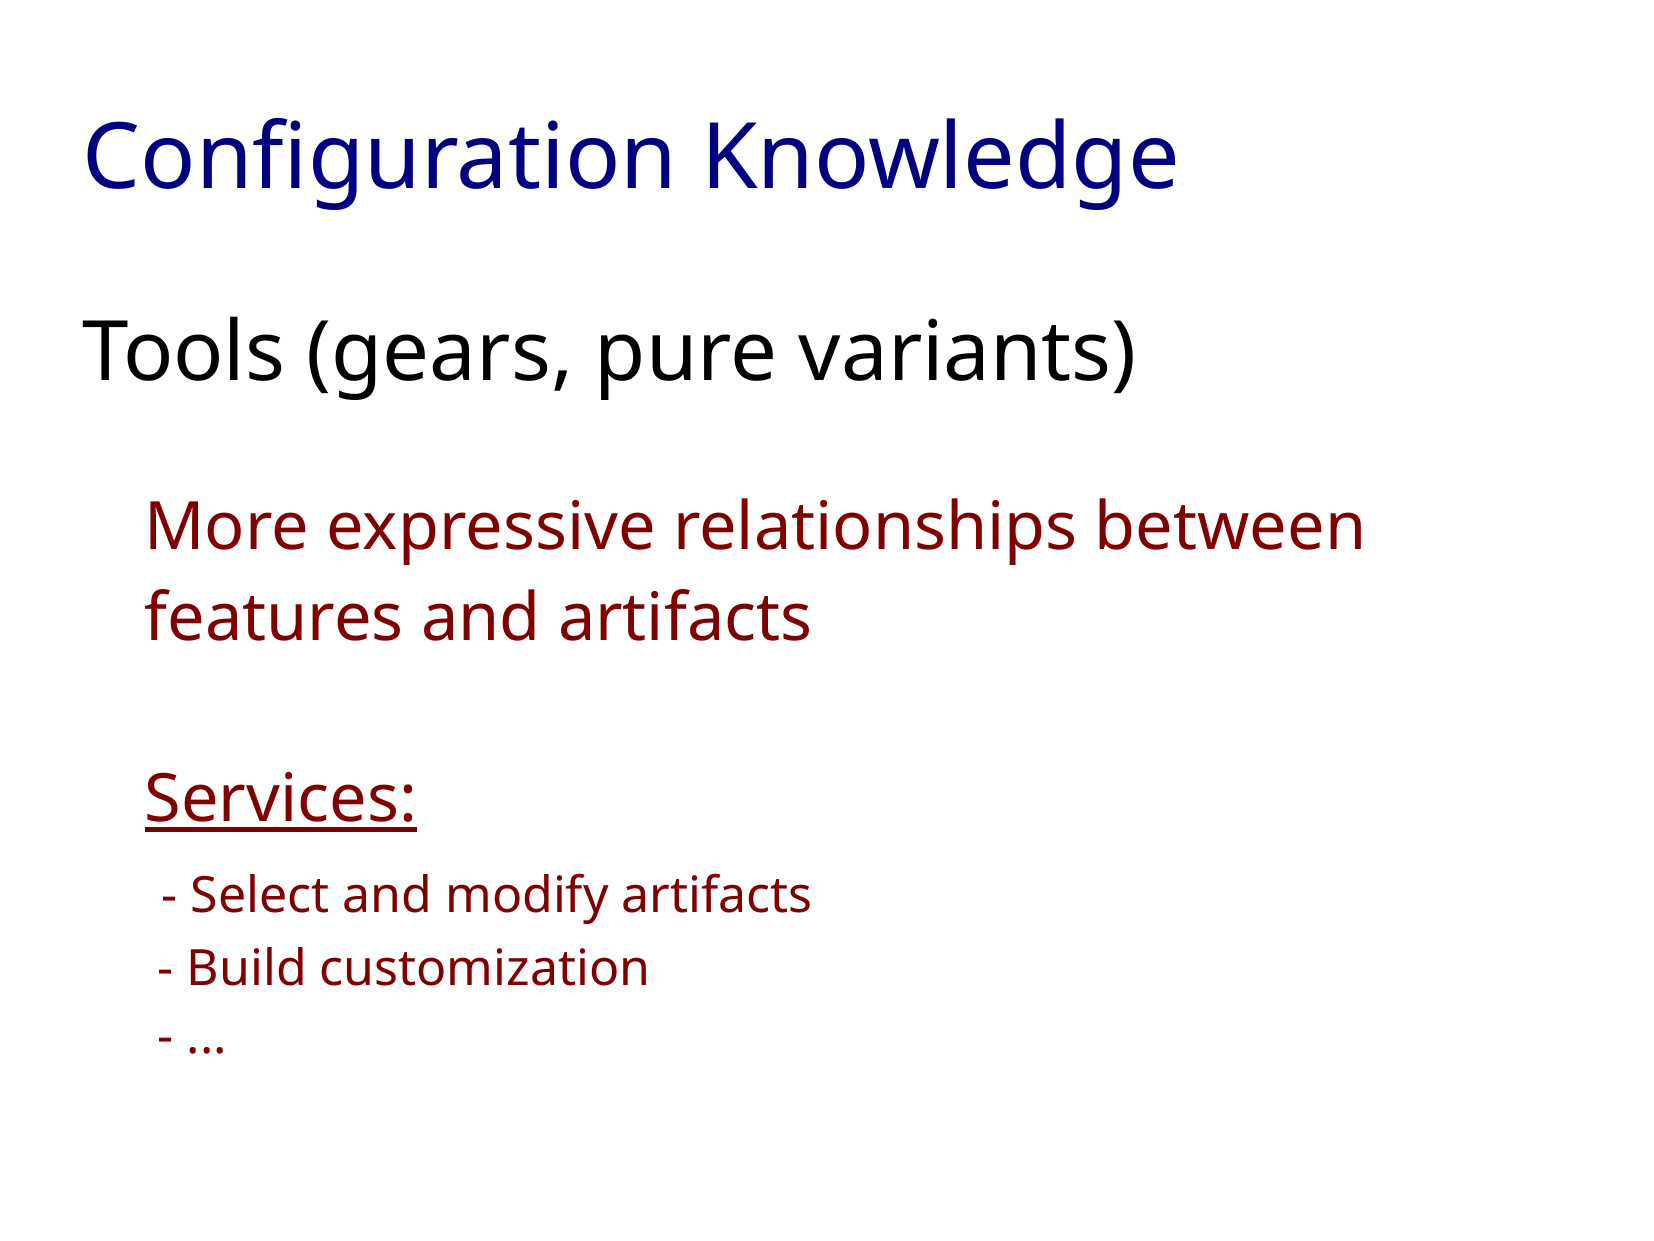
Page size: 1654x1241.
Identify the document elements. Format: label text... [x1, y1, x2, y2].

title Configuration Knowledge [82, 49, 1571, 244]
text_box More expressive relationships between features and artifacts Services: - Select and modify artifacts - Build customization - ... [129, 470, 1565, 1092]
title Tools (gears, pure variants) [82, 244, 1571, 452]
